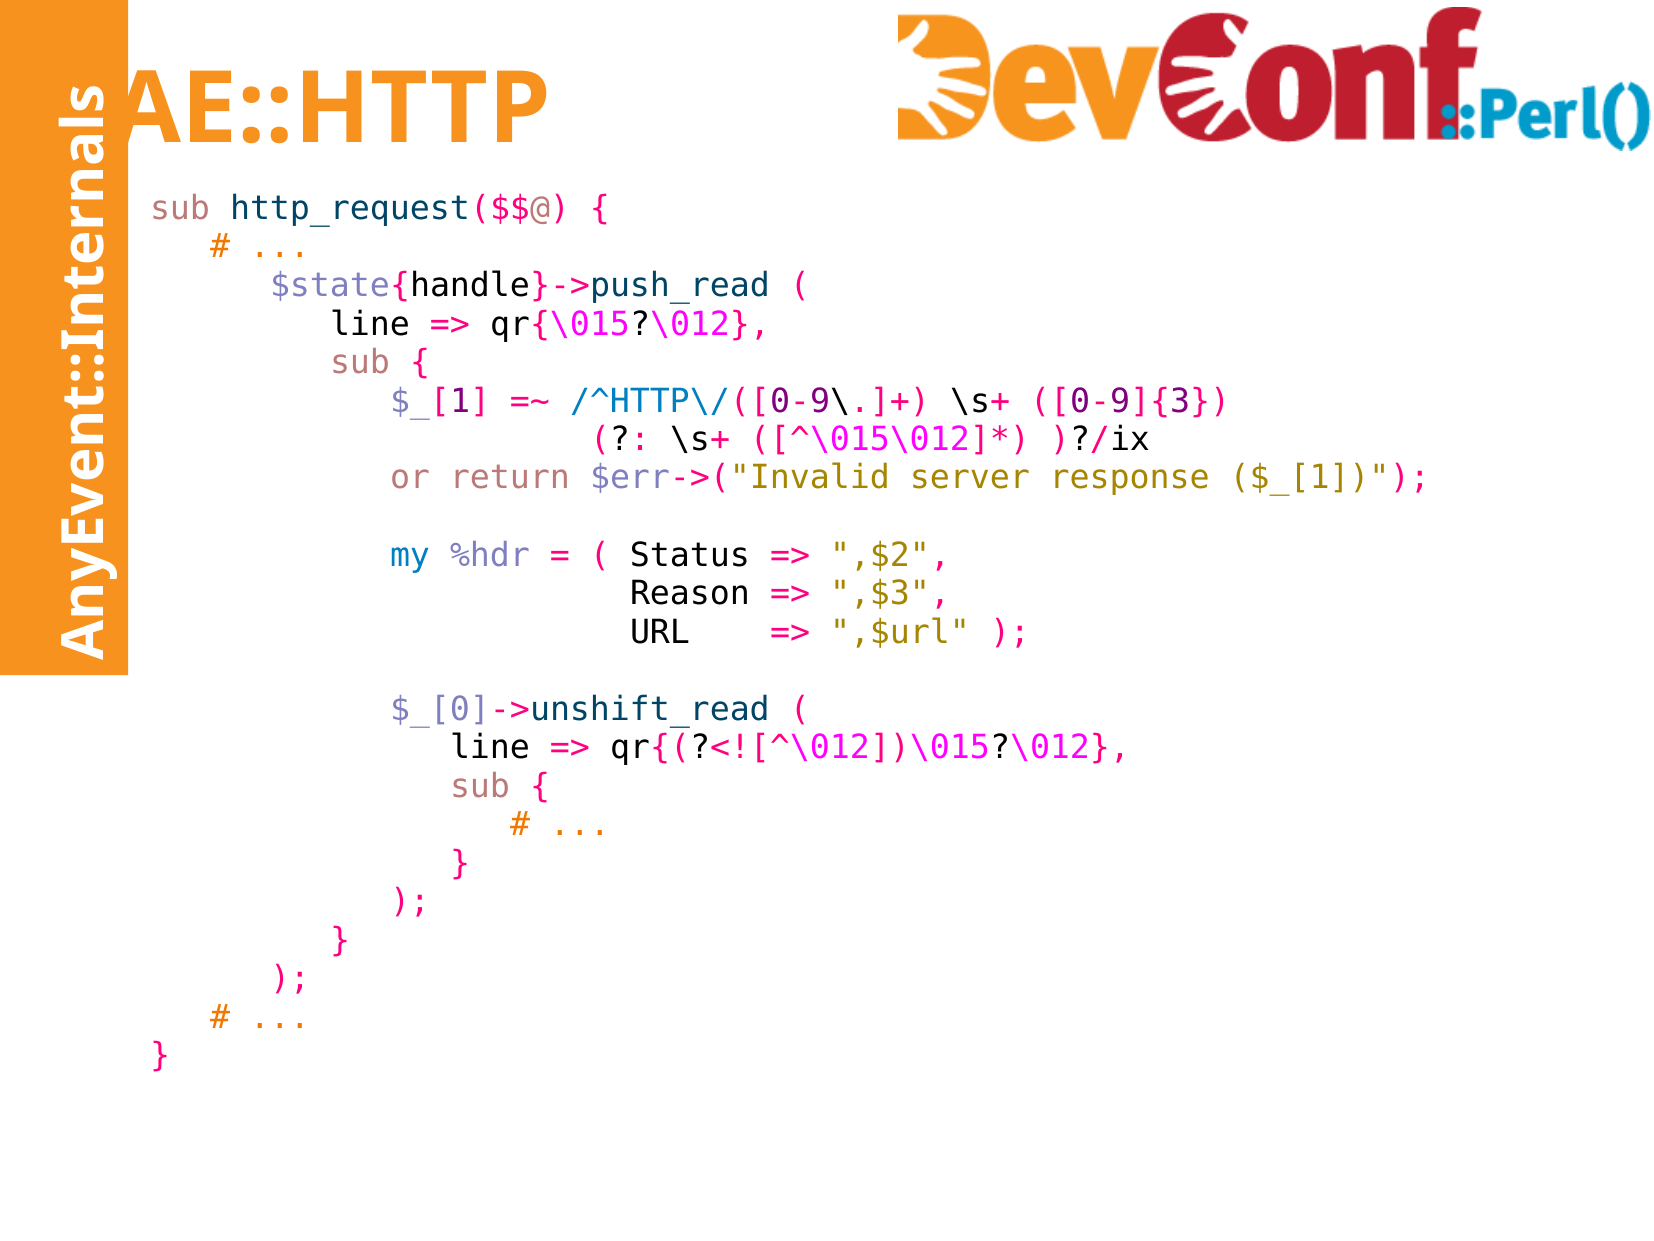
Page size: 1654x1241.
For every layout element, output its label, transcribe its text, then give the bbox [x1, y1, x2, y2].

picture [898, 7, 1651, 151]
text_box AnyEvent::Internals [0, 0, 84, 676]
title AE::HTTP [112, 45, 901, 162]
text_box sub http_request($$@) { # ... $state{handle}->push_read ( line => qr{\015?\012}, sub { $_[1] =~ /^HTTP\/([0-9\.]+) \s+ ([0-9]{3}) (?: \s+ ([^\015\012]*) )?/ix or return $err->("Invalid server response ($_[1])"); my %hdr = ( Status => ",$2", Reason => ",$3", URL => ",$url" ); $_[0]->unshift_read ( line => qr{(?<![^\012])\015?\012}, sub { # ... } ); } ); # ... } [150, 188, 1576, 1193]
